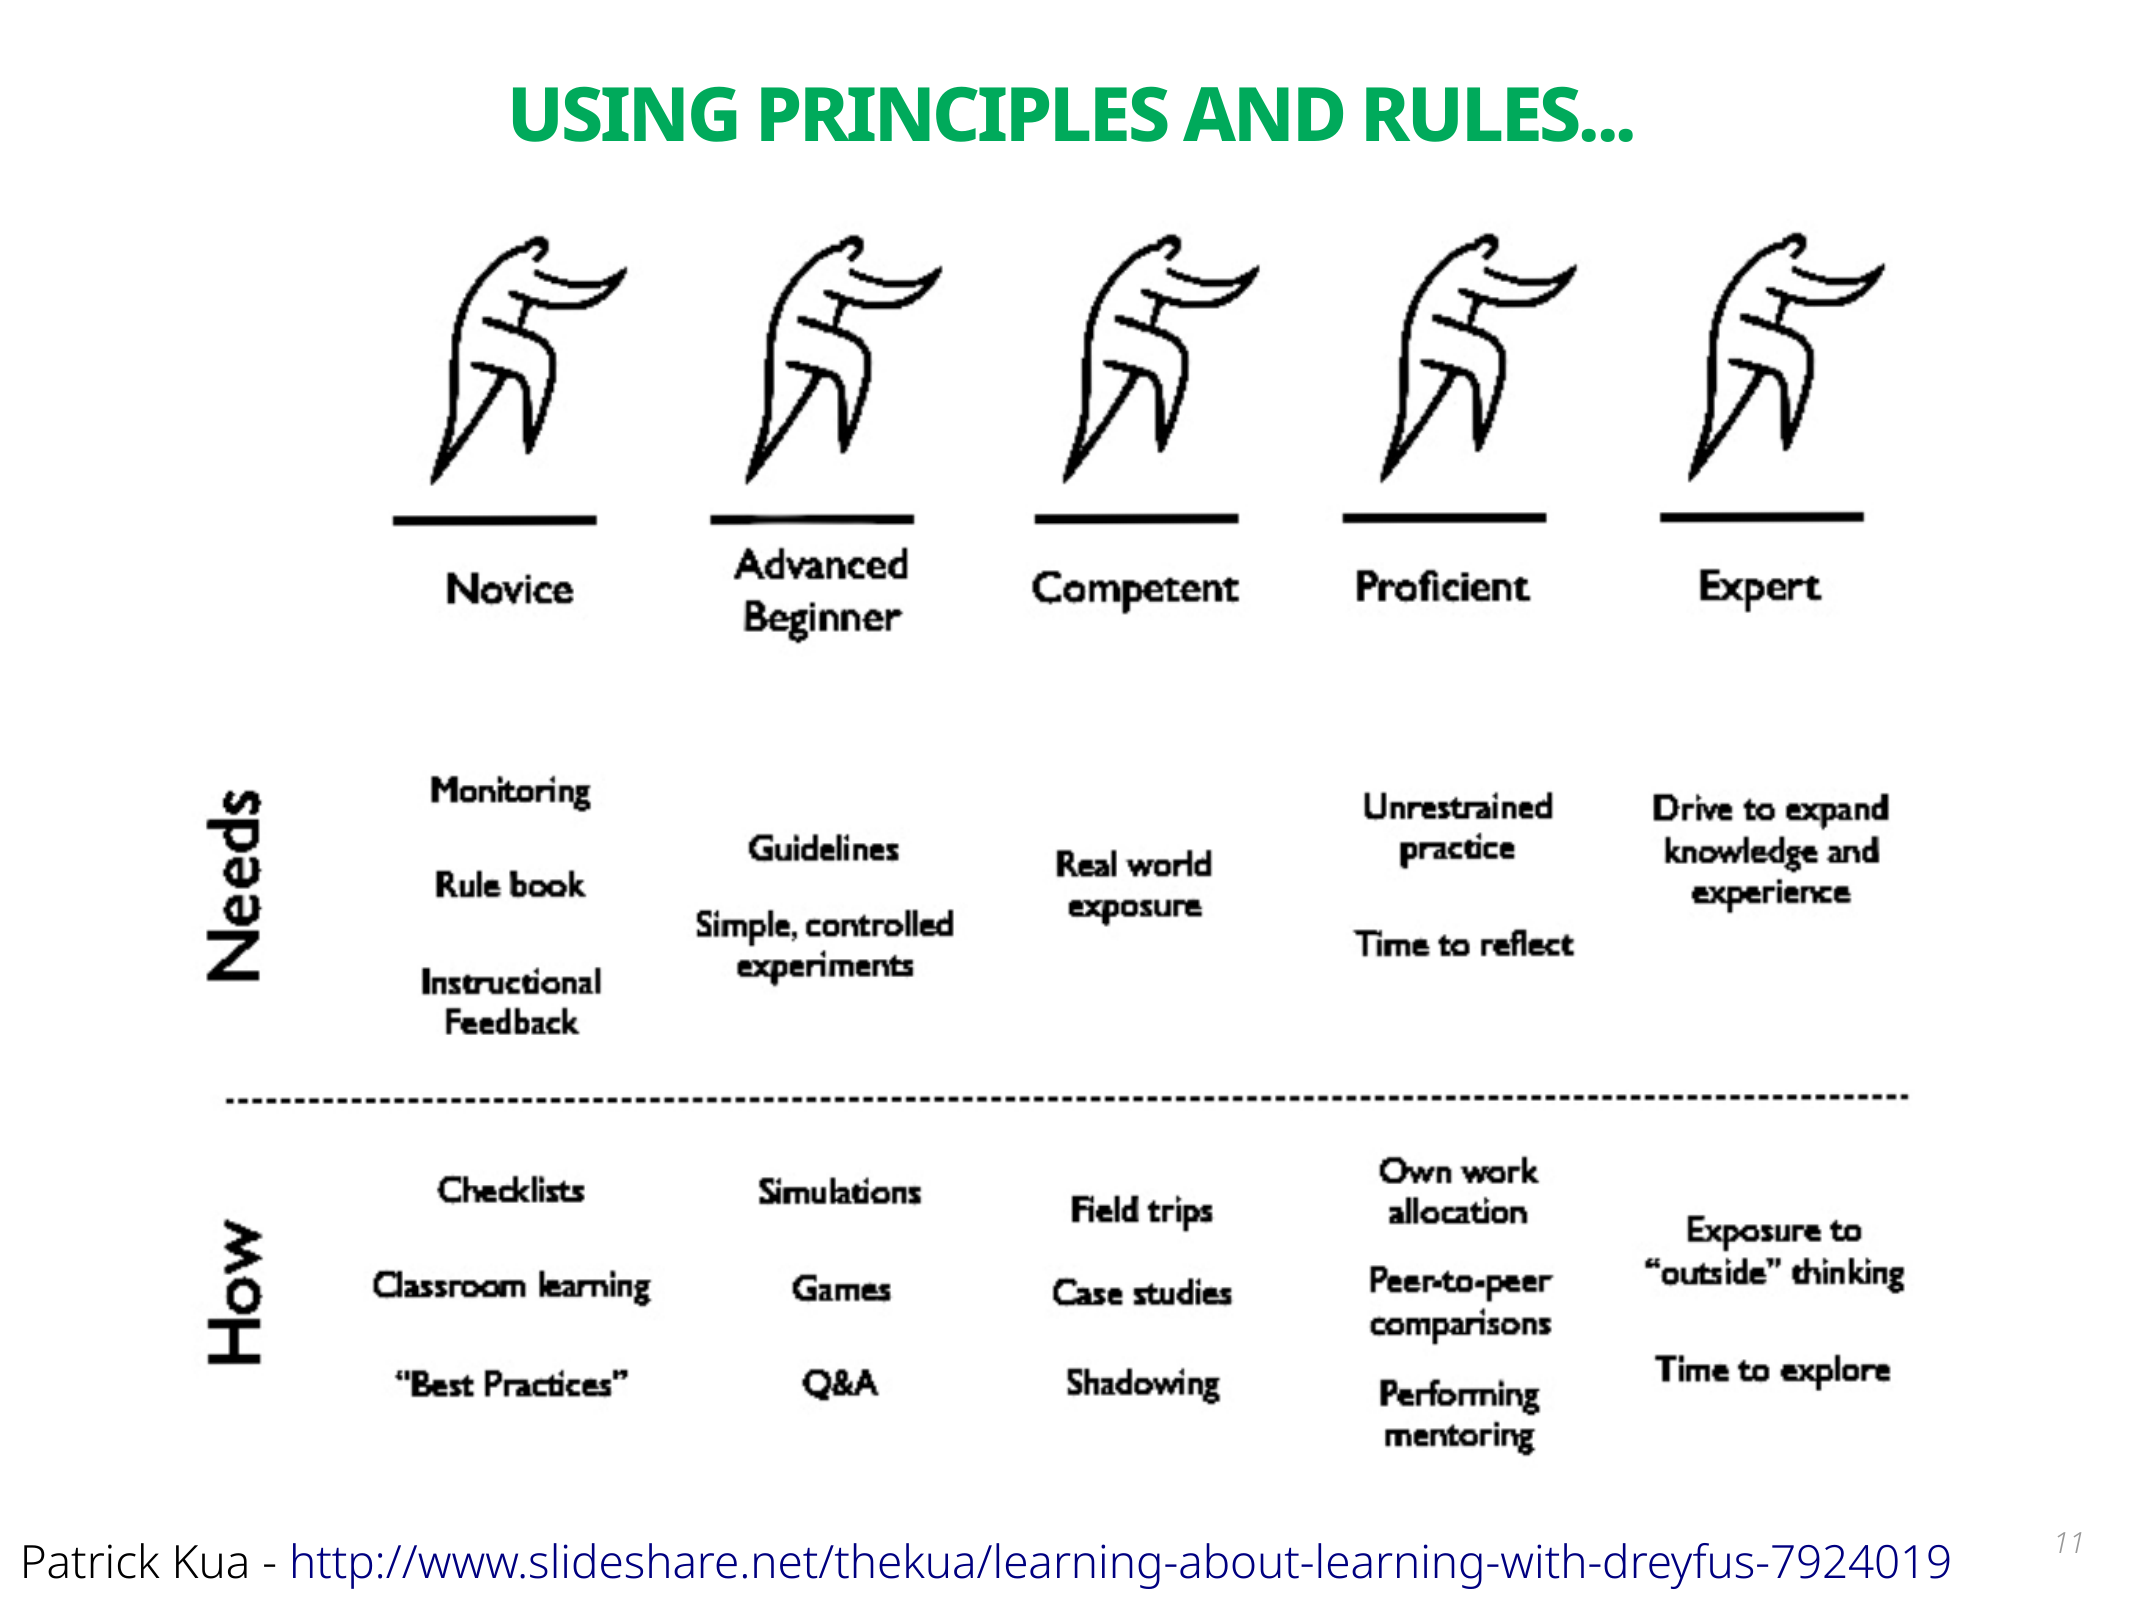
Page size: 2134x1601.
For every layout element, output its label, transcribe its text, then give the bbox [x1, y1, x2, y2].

title USING PRINCIPLES AND RULES... [60, 30, 2086, 211]
text_box Patrick Kua - http://www.slideshare.net/thekua/learning-about-learning-with-dreyfus-7924019 [0, 1455, 2133, 1601]
picture [169, 180, 1985, 1455]
